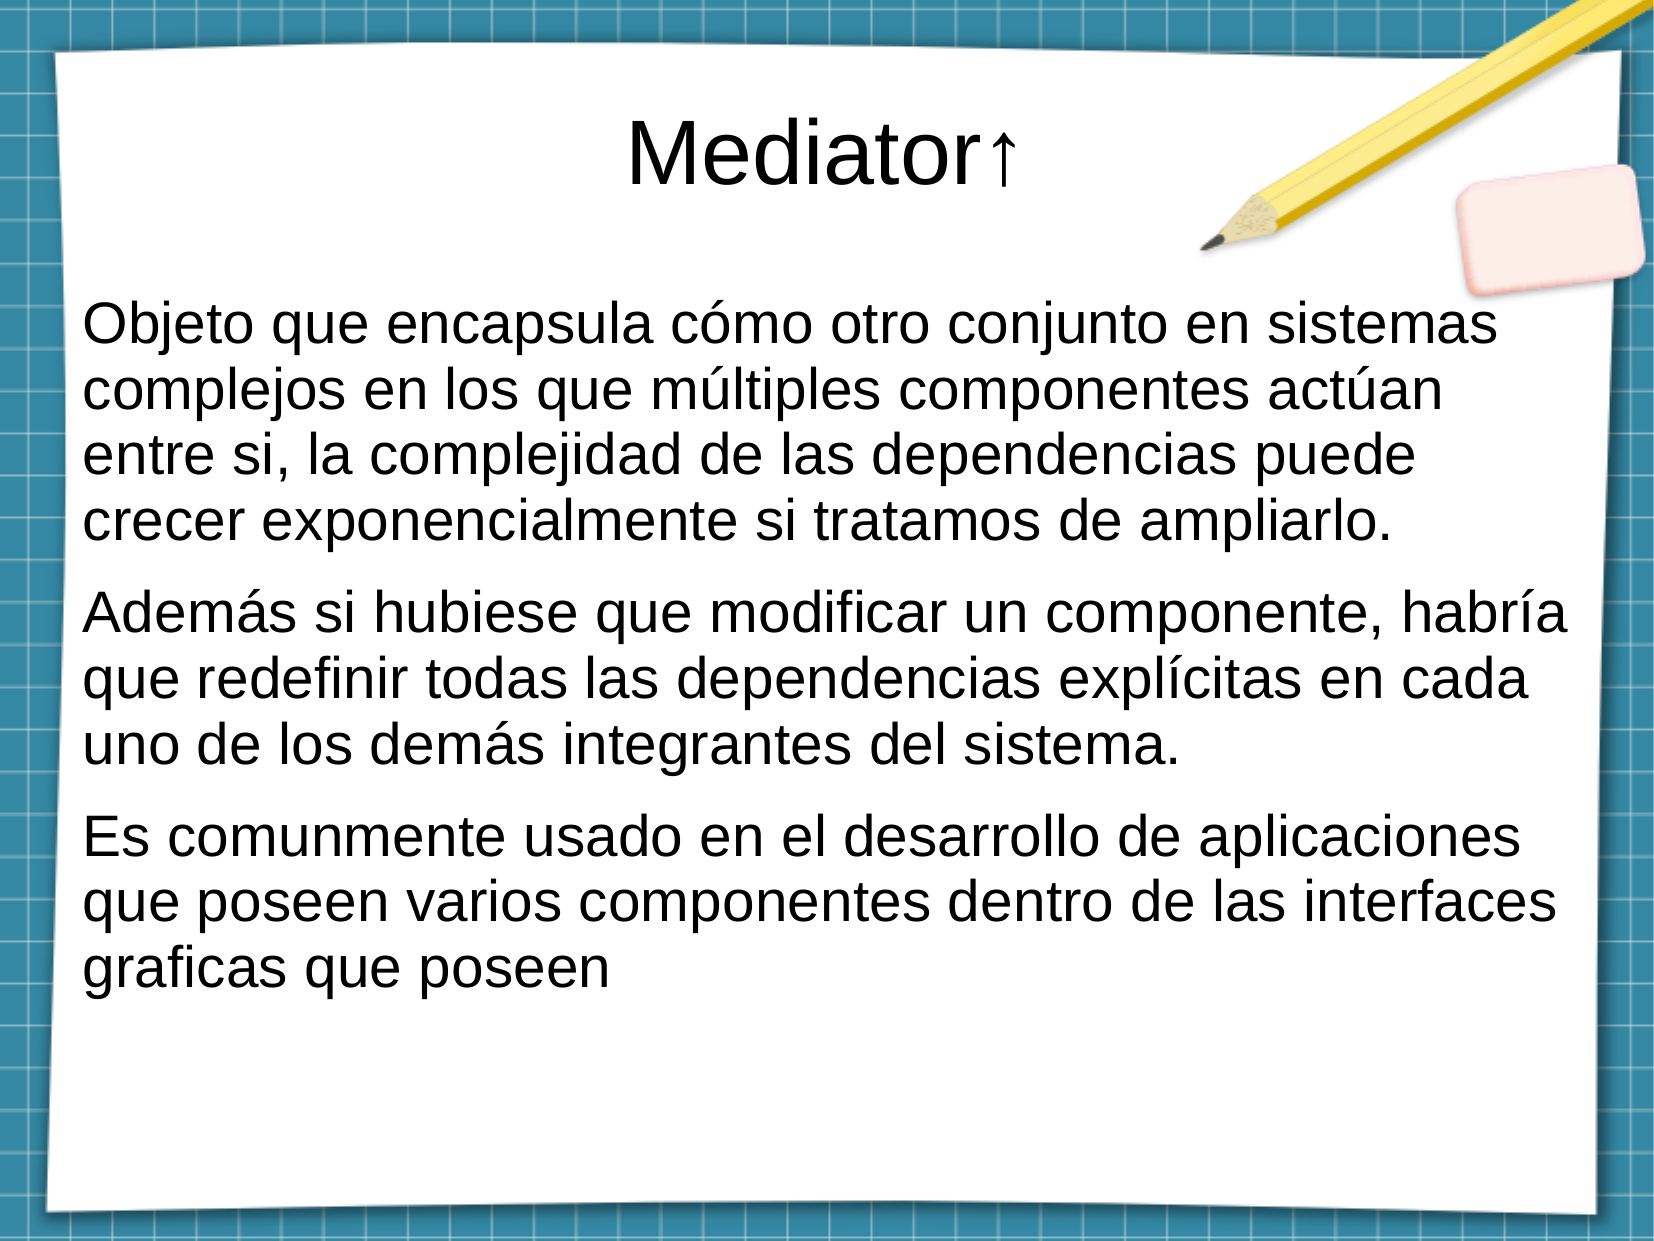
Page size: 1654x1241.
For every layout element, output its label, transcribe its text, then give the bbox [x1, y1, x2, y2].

list Objeto que encapsula cómo otro conjunto en sistemas complejos en los que múltiples componentes actúan entre si, la complejidad de las dependencias puede crecer exponencialmente si tratamos de ampliarlo. Además si hubiese que modificar un componente, habría que redefinir todas las dependencias explícitas en cada uno de los demás integrantes del sistema. Es comunmente usado en el desarrollo de aplicaciones que poseen varios componentes dentro de las interfaces graficas que poseen [82, 290, 1571, 1010]
title Mediator↑ [82, 49, 1571, 257]
picture [0, 0, 1654, 1241]
